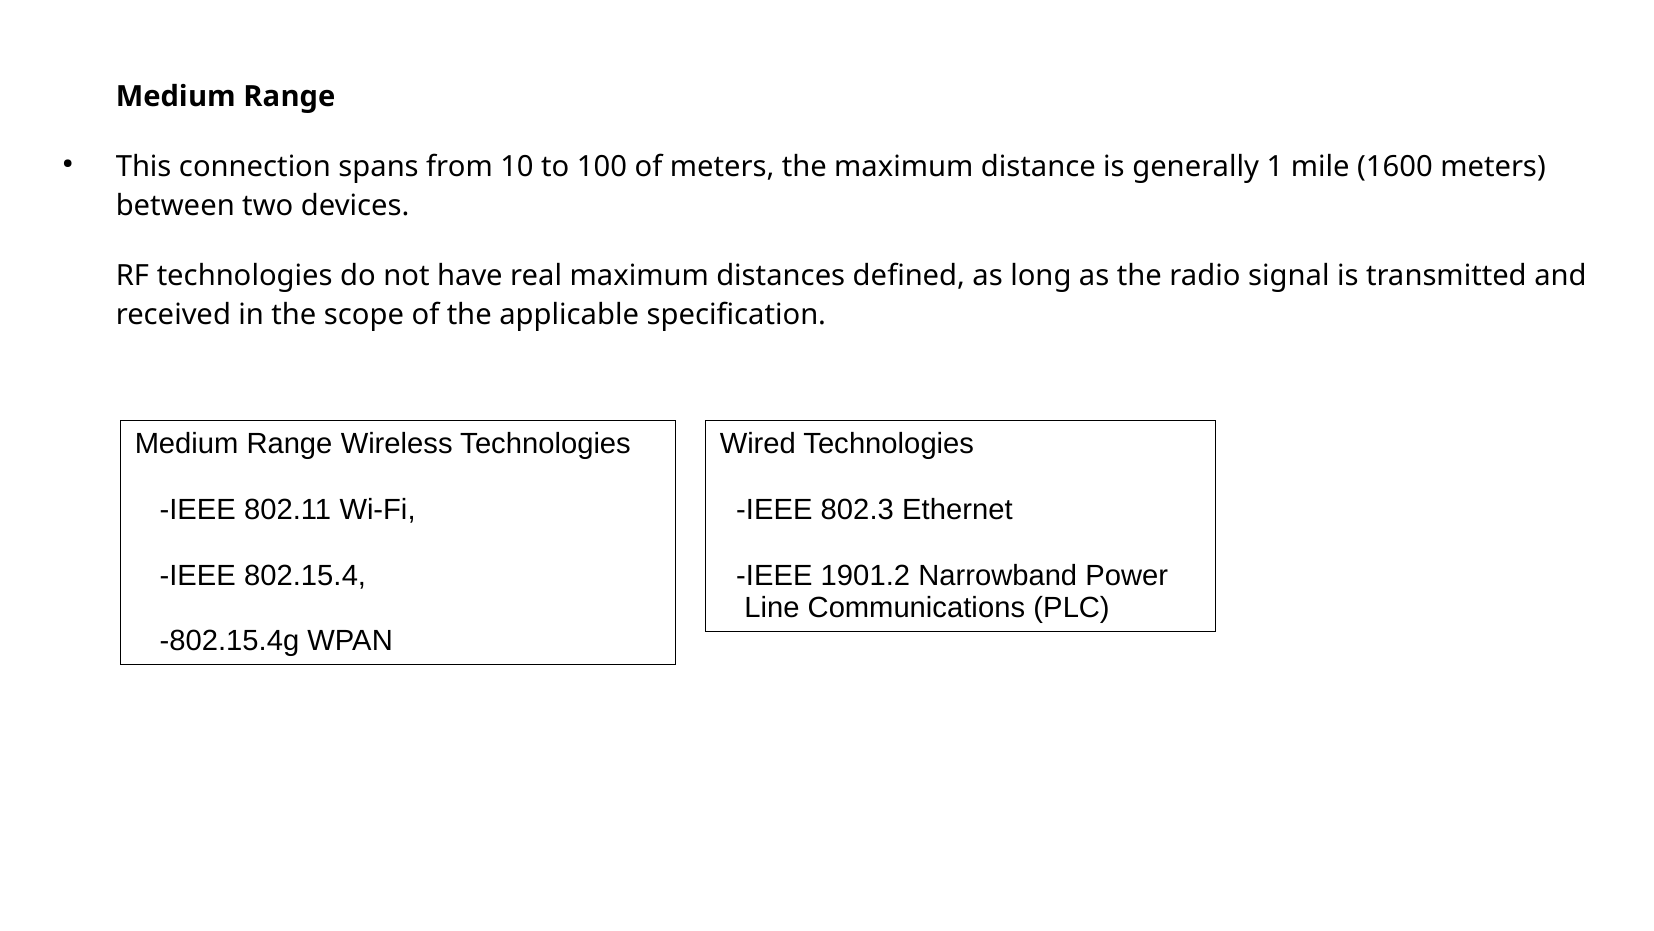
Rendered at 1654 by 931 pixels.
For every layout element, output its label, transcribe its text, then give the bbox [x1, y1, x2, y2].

list Medium Range This connection spans from 10 to 100 of meters, the maximum distance is generally 1 mile (1600 meters) between two devices. RF technologies do not have real maximum distances defined, as long as the radio signal is transmitted and received in the scope of the applicable specification. [45, 75, 1606, 406]
text_box Medium Range Wireless Technologies -IEEE 802.11 Wi-Fi, -IEEE 802.15.4, -802.15.4g WPAN [120, 420, 676, 665]
text_box Wired Technologies -IEEE 802.3 Ethernet -IEEE 1901.2 Narrowband Power Line Communications (PLC) [705, 420, 1216, 632]
